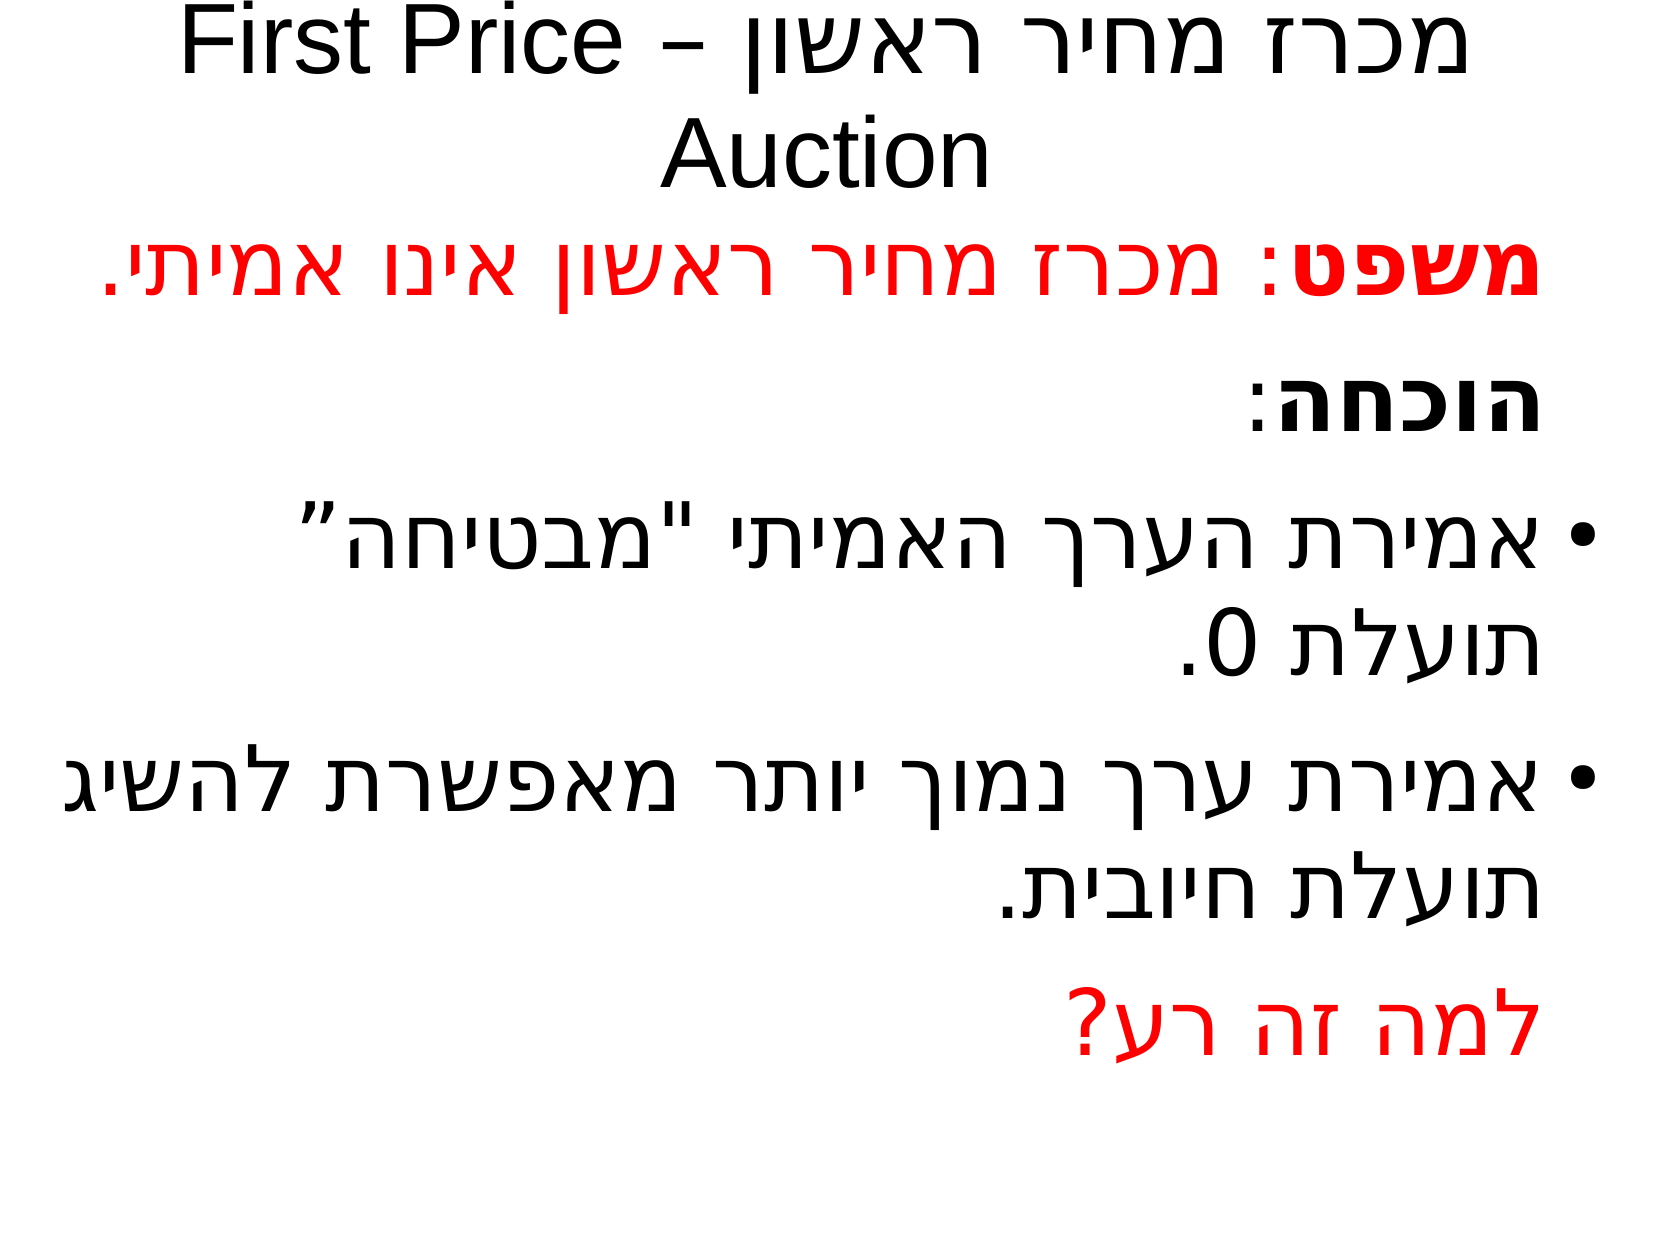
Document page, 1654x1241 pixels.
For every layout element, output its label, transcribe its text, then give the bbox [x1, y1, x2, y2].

list משפט: מכרז מחיר ראשון אינו אמיתי. הוכחה: אמירת הערך האמיתי "מבטיחה” תועלת 0. אמירת ערך נמוך יותר מאפשרת להשיג תועלת חיובית. למה זה רע? [27, 210, 1618, 1241]
title מכרז מחיר ראשון – First Price Auction [0, 0, 1654, 189]
